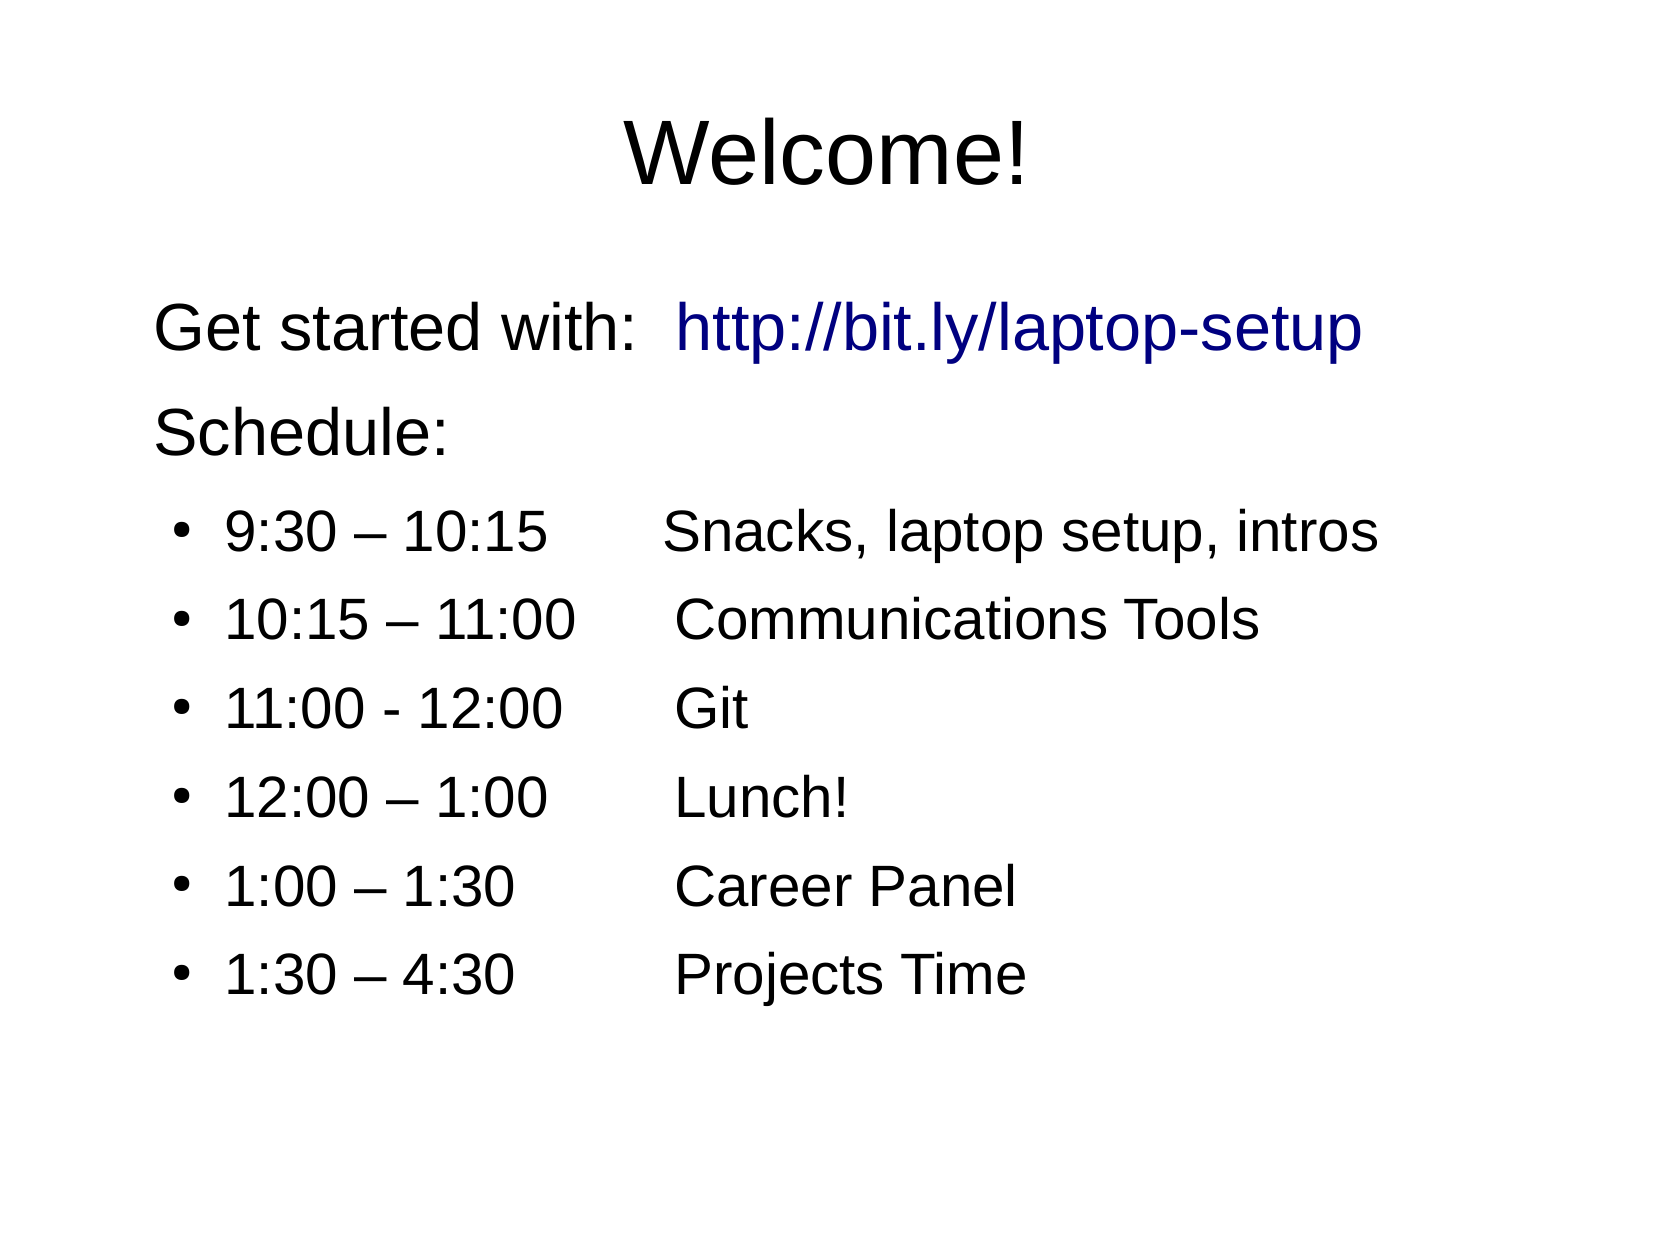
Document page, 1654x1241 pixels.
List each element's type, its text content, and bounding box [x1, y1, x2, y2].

title Welcome! [82, 49, 1571, 257]
list Get started with: http://bit.ly/laptop-setup Schedule: 9:30 – 10:15 Snacks, laptop setup, intros 10:15 – 11:00 Communications Tools 11:00 - 12:00 Git 12:00 – 1:00 Lunch! 1:00 – 1:30 Career Panel 1:30 – 4:30 Projects Time [82, 290, 1571, 1194]
